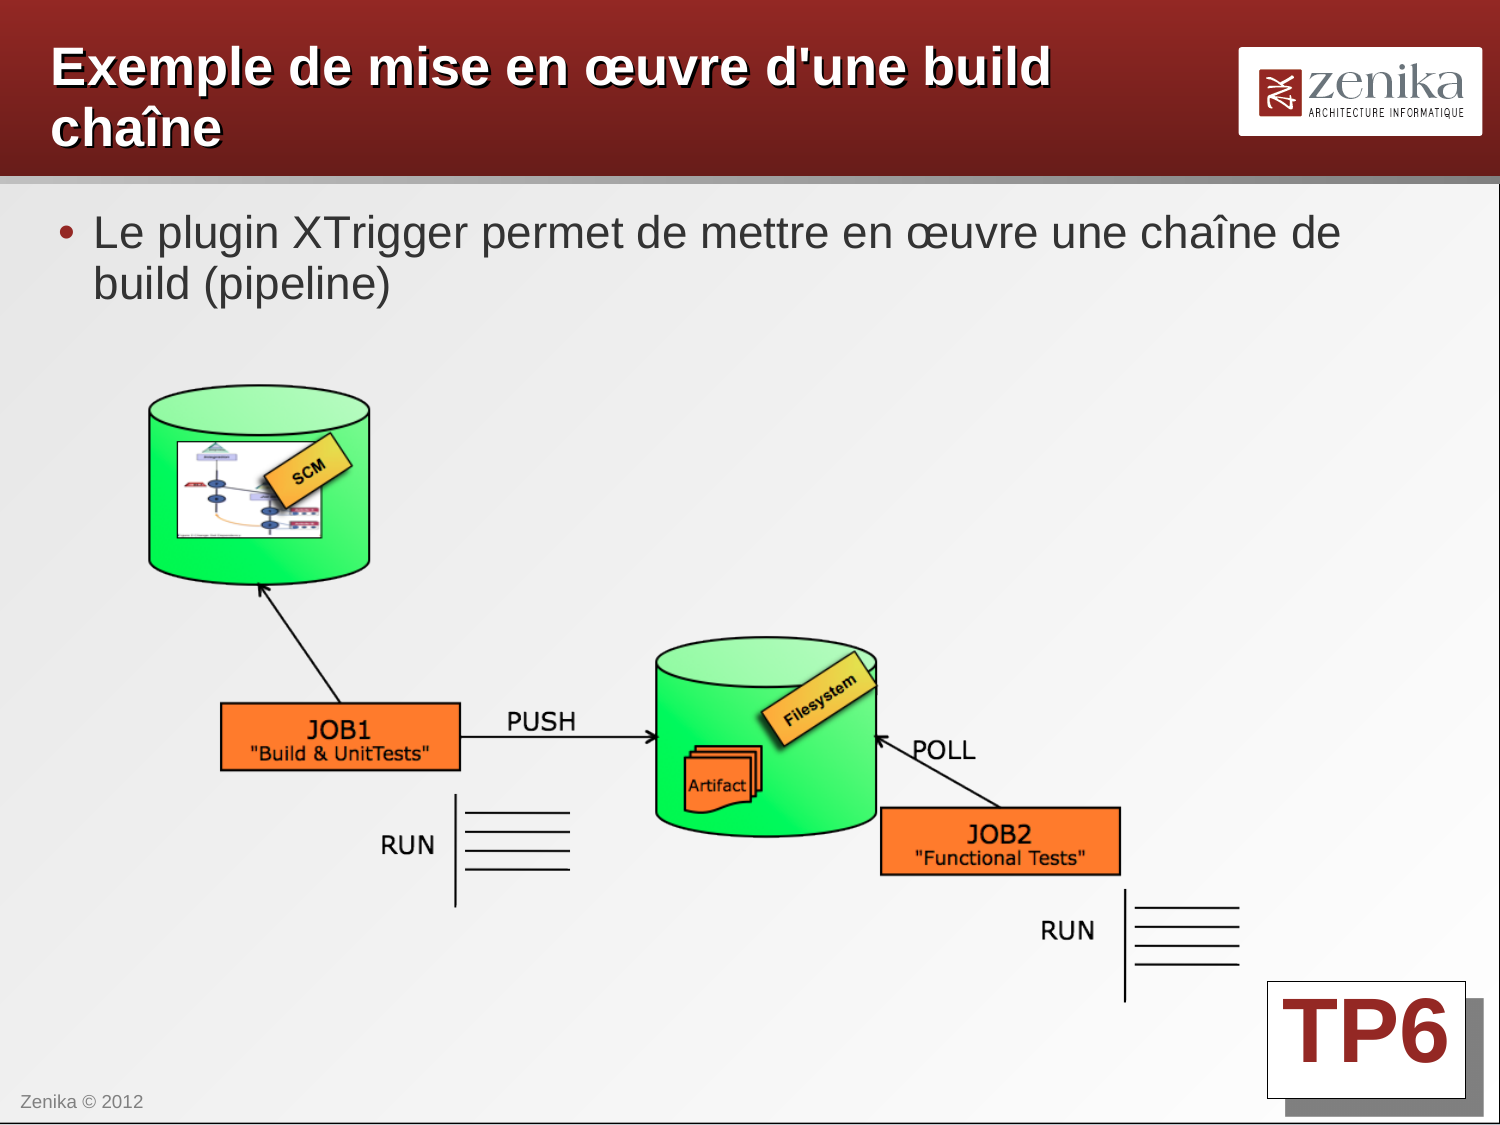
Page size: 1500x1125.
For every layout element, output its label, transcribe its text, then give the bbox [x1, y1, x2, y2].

text_box TP6 [1267, 981, 1466, 1099]
picture [147, 383, 1241, 1004]
title Exemple de mise en œuvre d'une build chaîne [50, 15, 1206, 180]
list Le plugin XTrigger permet de mettre en œuvre une chaîne de build (pipeline) [59, 206, 1444, 1036]
picture [1257, 58, 1464, 125]
